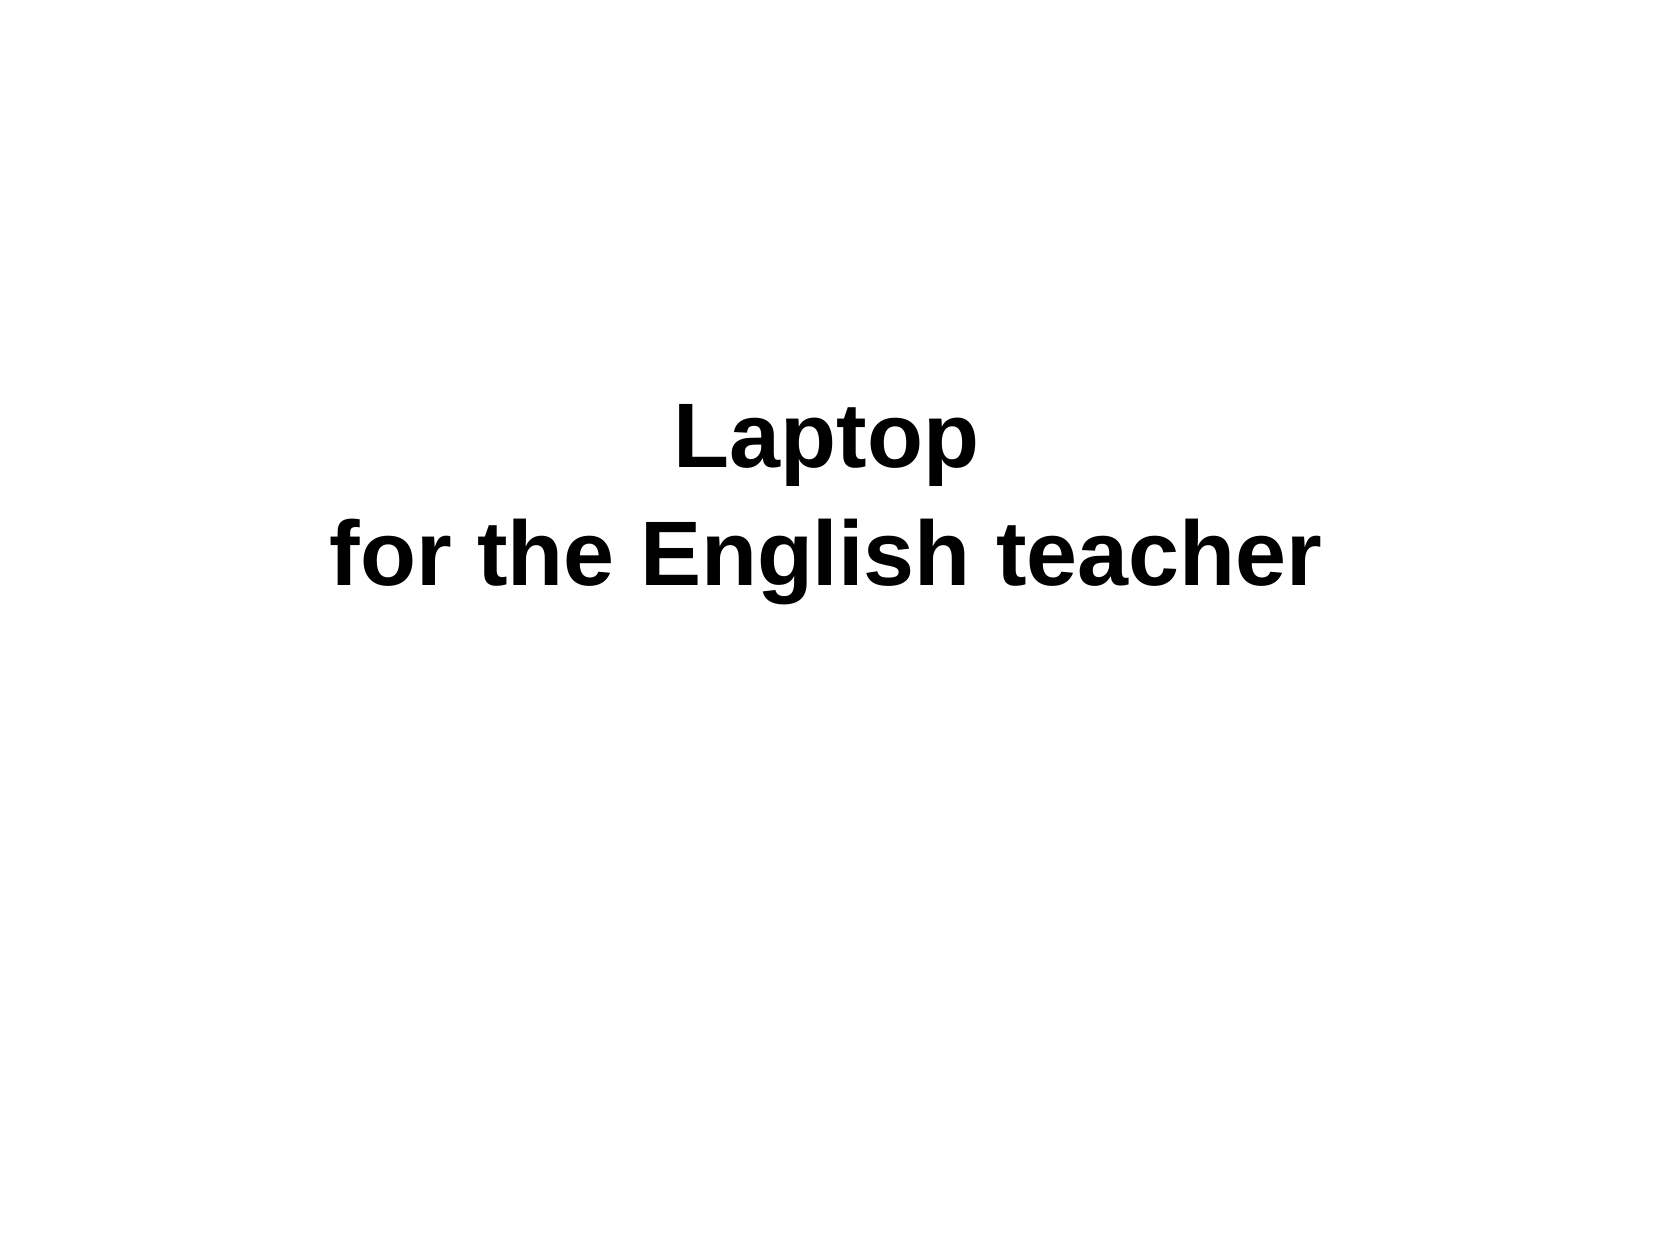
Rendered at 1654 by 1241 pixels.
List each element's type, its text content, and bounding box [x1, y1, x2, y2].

title Laptop for the English teacher [82, 377, 1571, 597]
